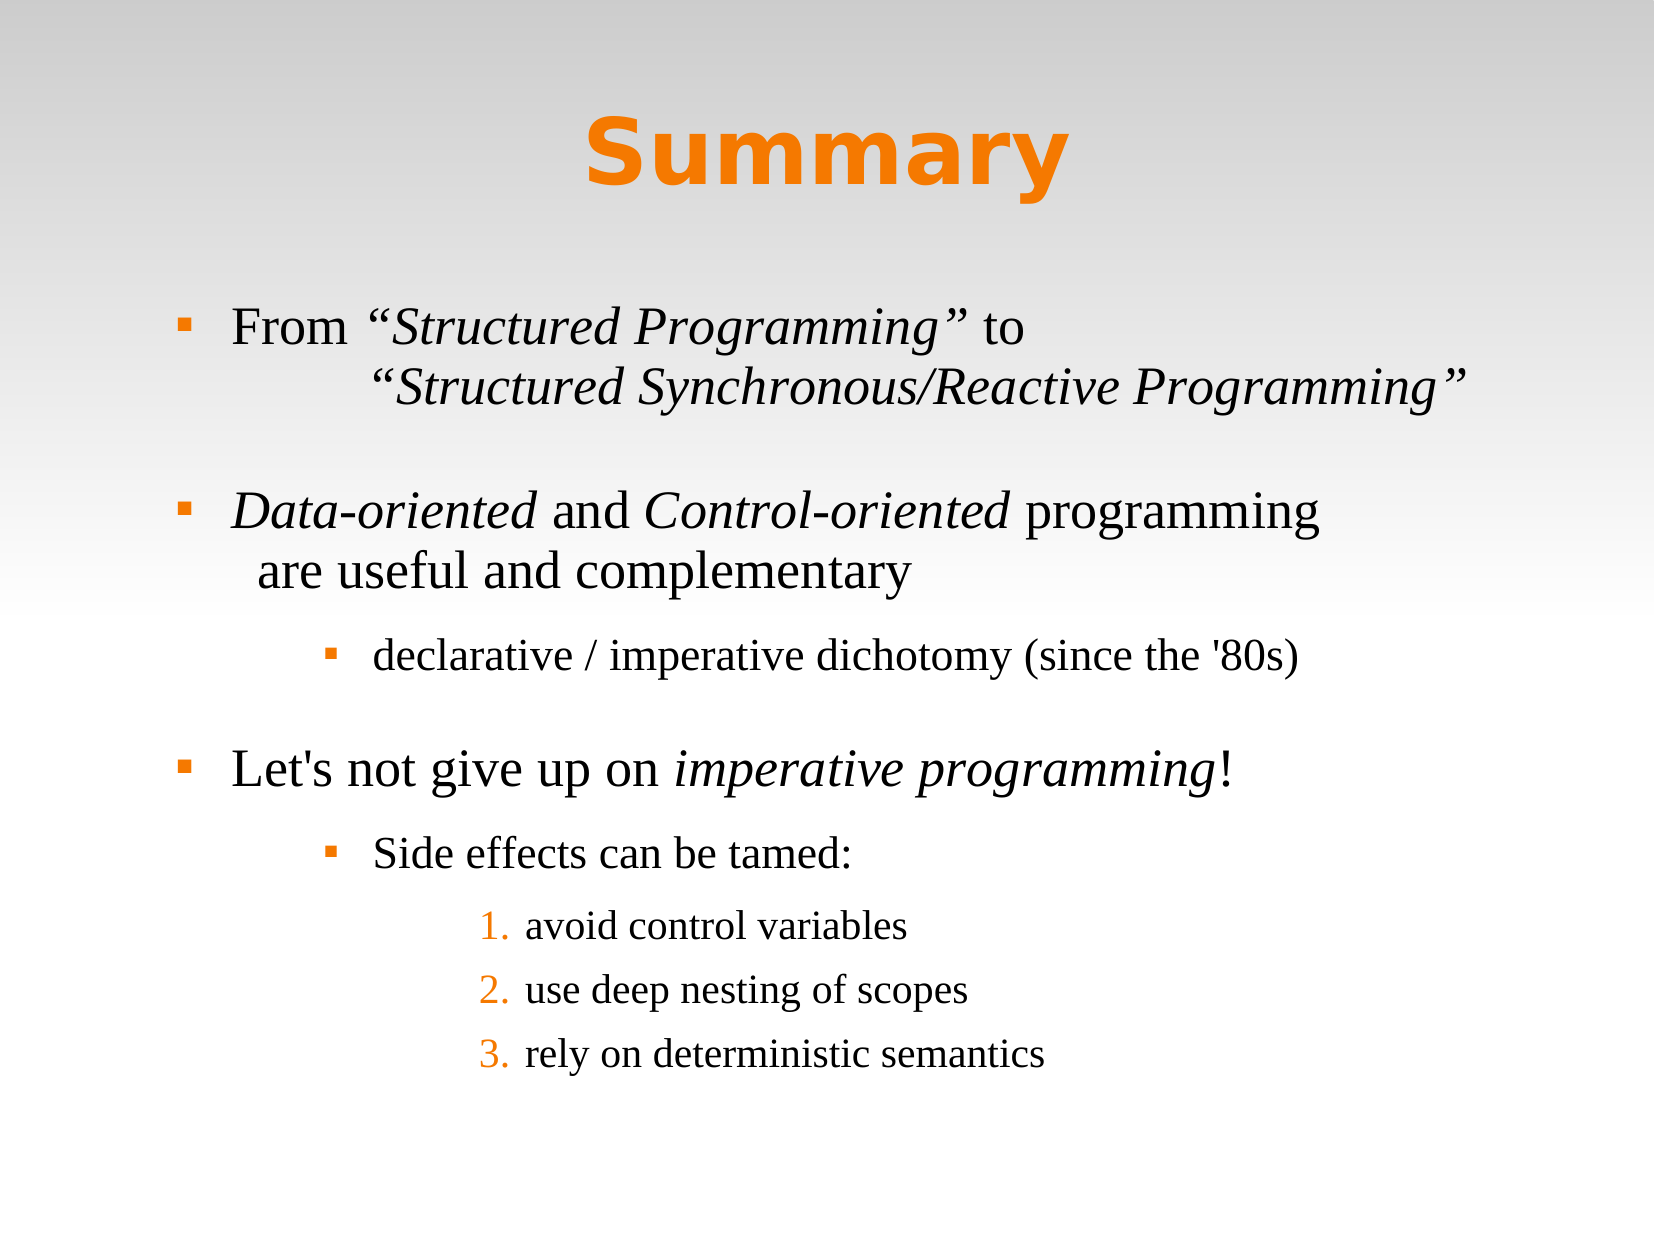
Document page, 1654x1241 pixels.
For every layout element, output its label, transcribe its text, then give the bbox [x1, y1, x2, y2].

title Summary [82, 49, 1571, 257]
list From “Structured Programming” to “Structured Synchronous/Reactive Programming” Data-oriented and Control-oriented programming are useful and complementary declarative / imperative dichotomy (since the '80s) Let's not give up on imperative programming! Side effects can be tamed: avoid control variables use deep nesting of scopes rely on deterministic semantics [89, 296, 1549, 1128]
